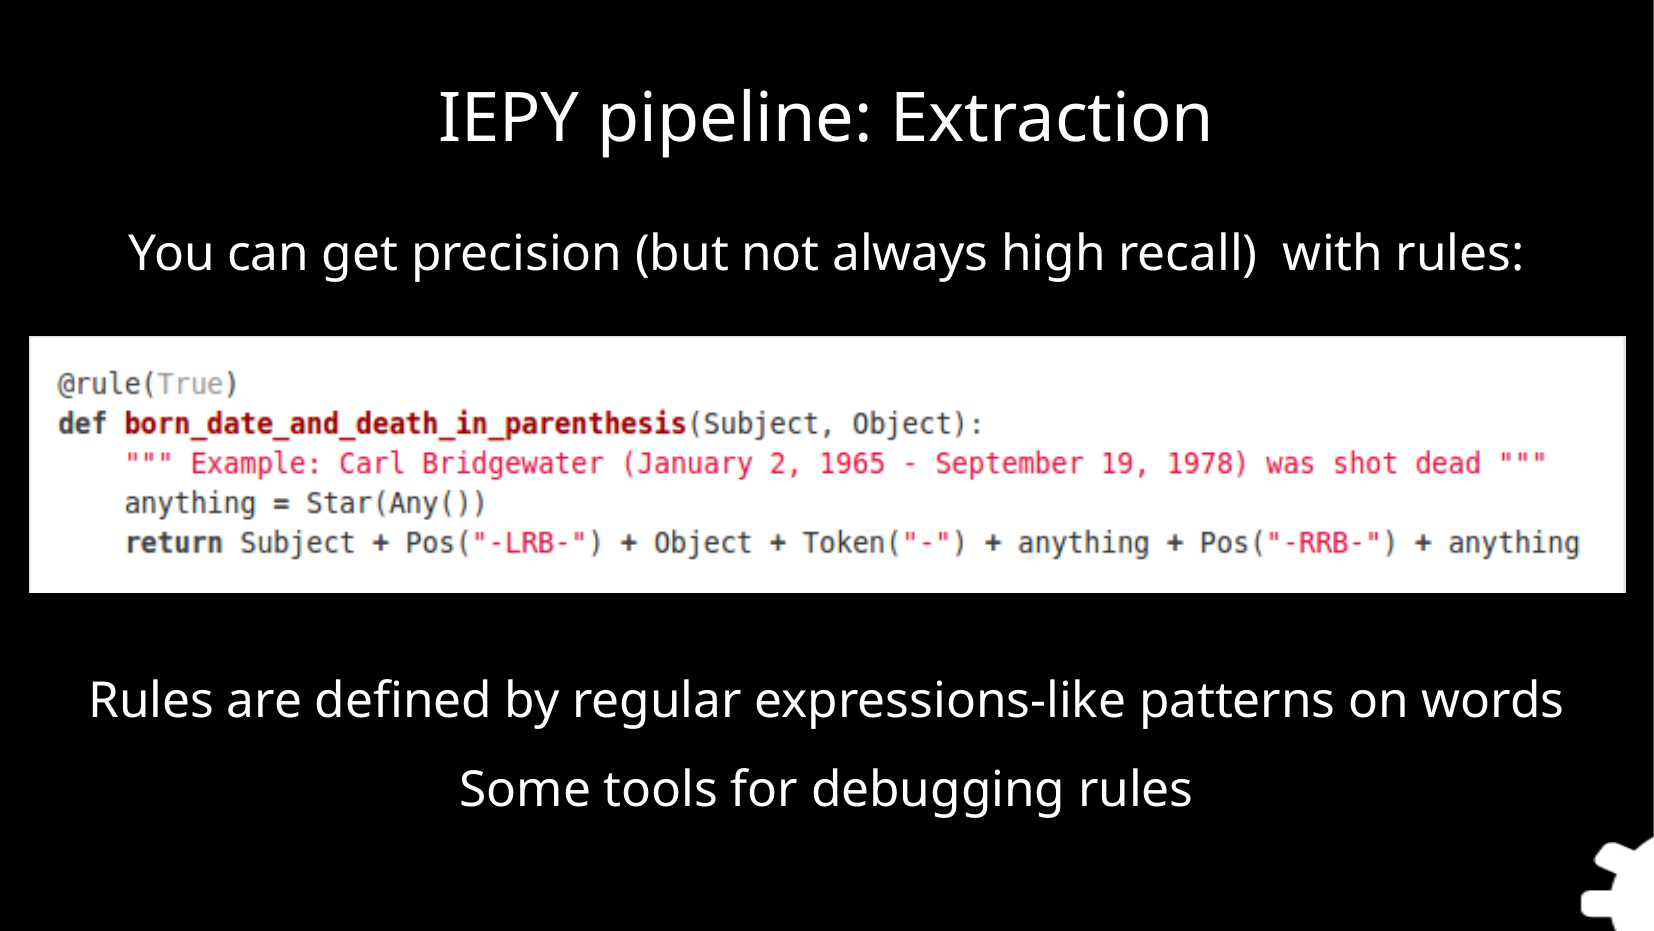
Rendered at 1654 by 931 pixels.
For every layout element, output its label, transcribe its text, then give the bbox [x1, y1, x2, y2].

picture [0, 0, 1654, 931]
title IEPY pipeline: Extraction [82, 37, 1571, 193]
list You can get precision (but not always high recall) with rules: Rules are defined by regular expressions-like patterns on words Some tools for debugging rules [82, 217, 1571, 336]
list You can get precision (but not always high recall) with rules: Rules are defined by regular expressions-like patterns on words Some tools for debugging rules [82, 593, 1571, 832]
